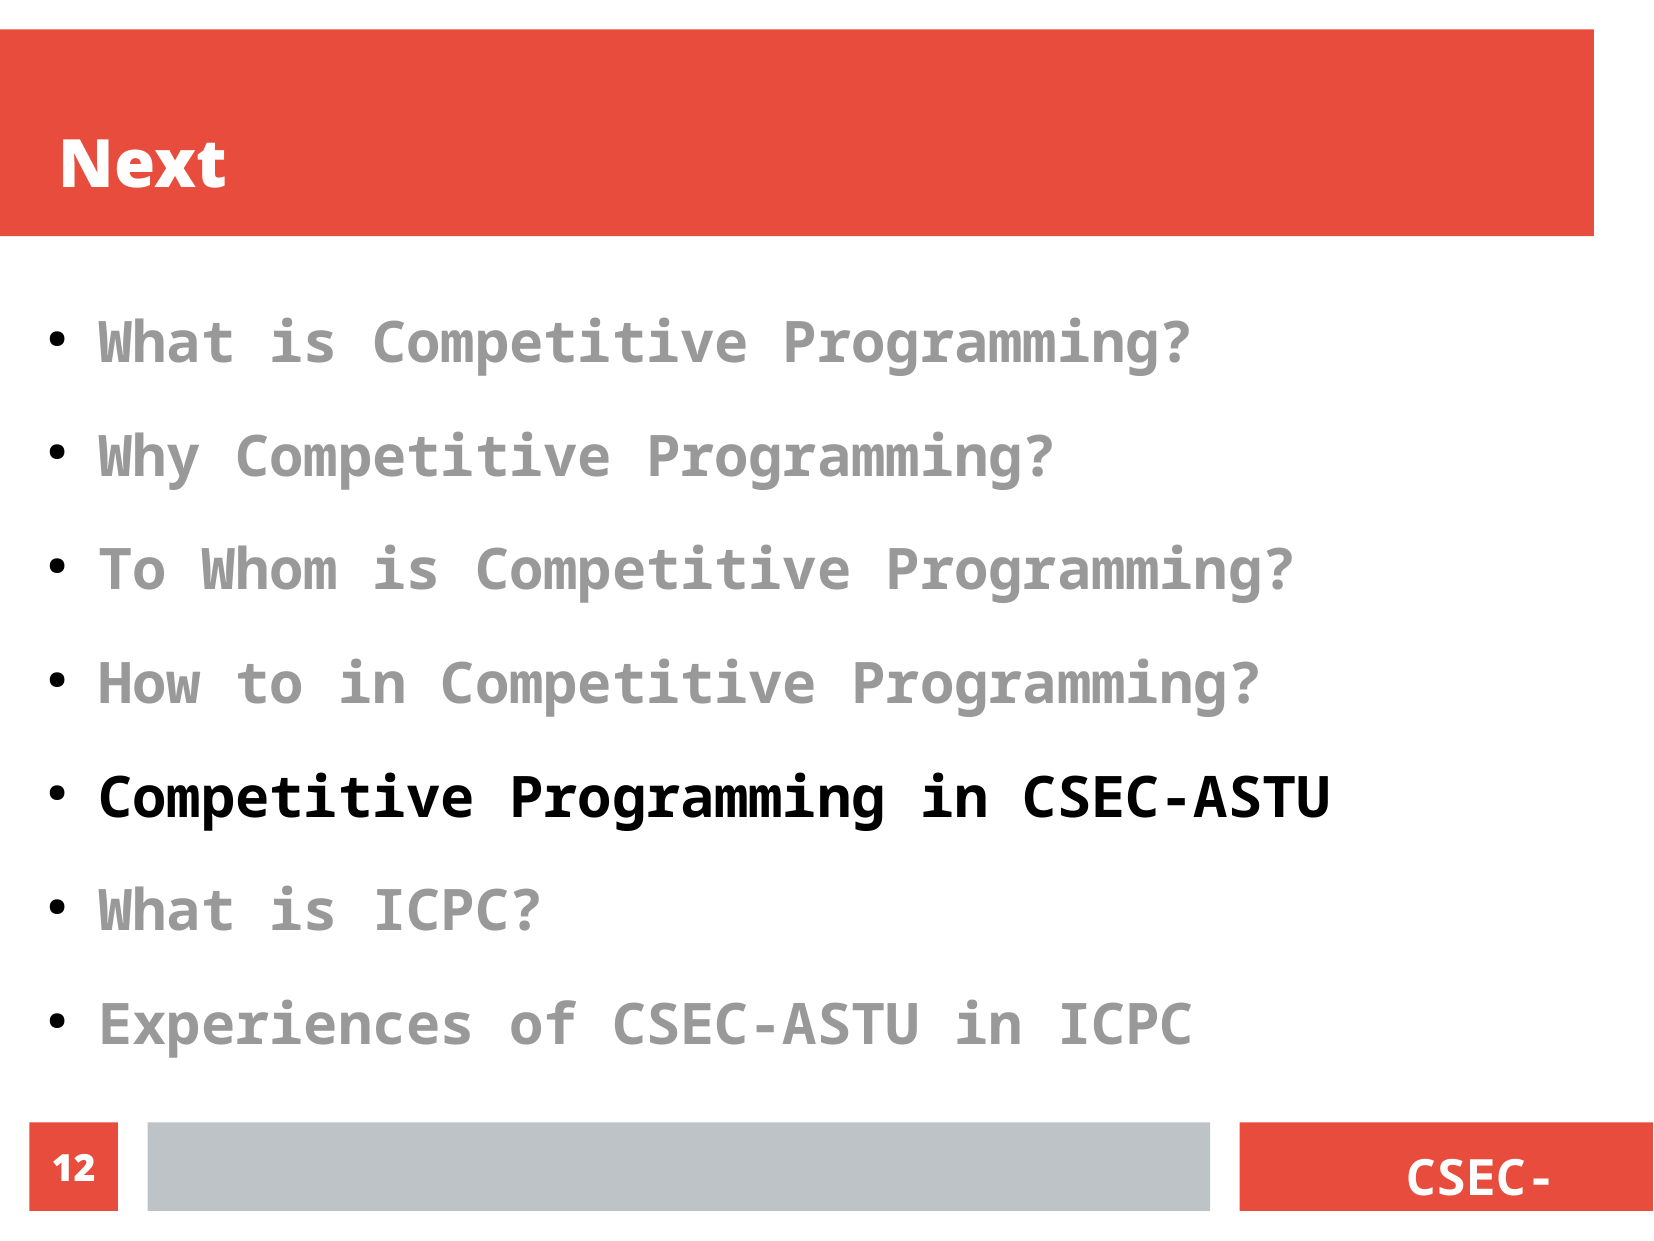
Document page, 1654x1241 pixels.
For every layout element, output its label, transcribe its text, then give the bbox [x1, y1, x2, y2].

text_box CSEC-ASTU [1391, 1134, 1653, 1241]
title Next [58, 58, 1594, 207]
list What is Competitive Programming? Why Competitive Programming? To Whom is Competitive Programming? How to in Competitive Programming? Competitive Programming in CSEC-ASTU What is ICPC? Experiences of CSEC-ASTU in ICPC [47, 301, 1553, 1070]
